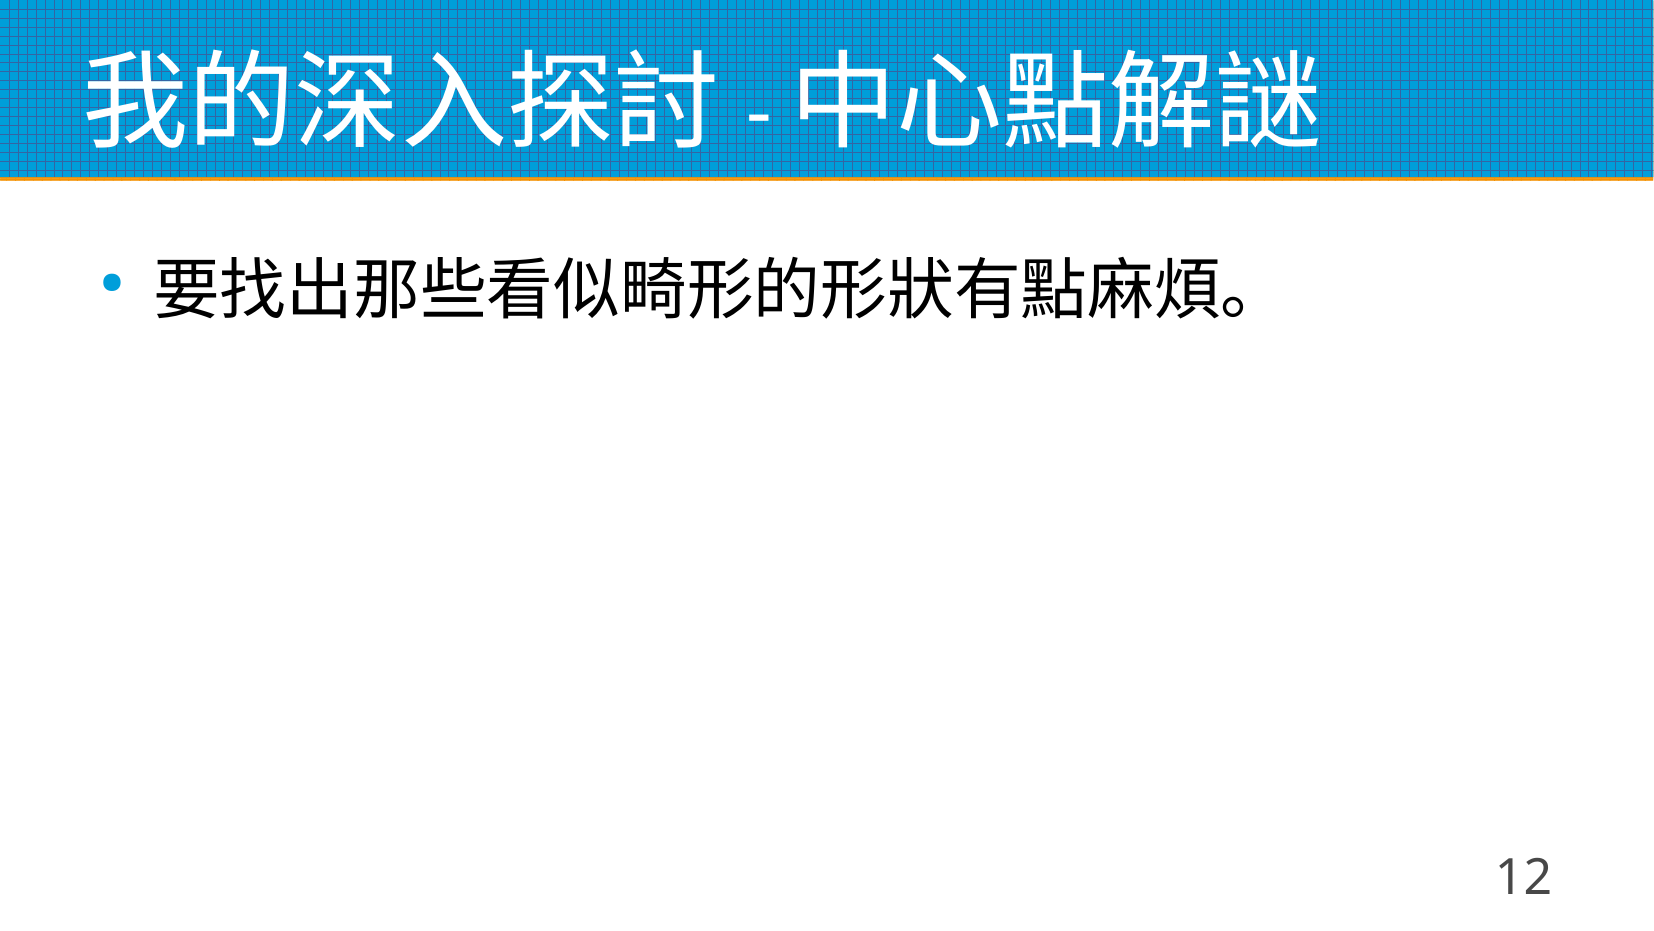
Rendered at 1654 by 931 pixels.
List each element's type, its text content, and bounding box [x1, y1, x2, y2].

title 我的深入探討-中心點解謎 [82, 14, 1571, 171]
list 要找出那些看似畸形的形狀有點麻煩。 [82, 236, 1563, 811]
